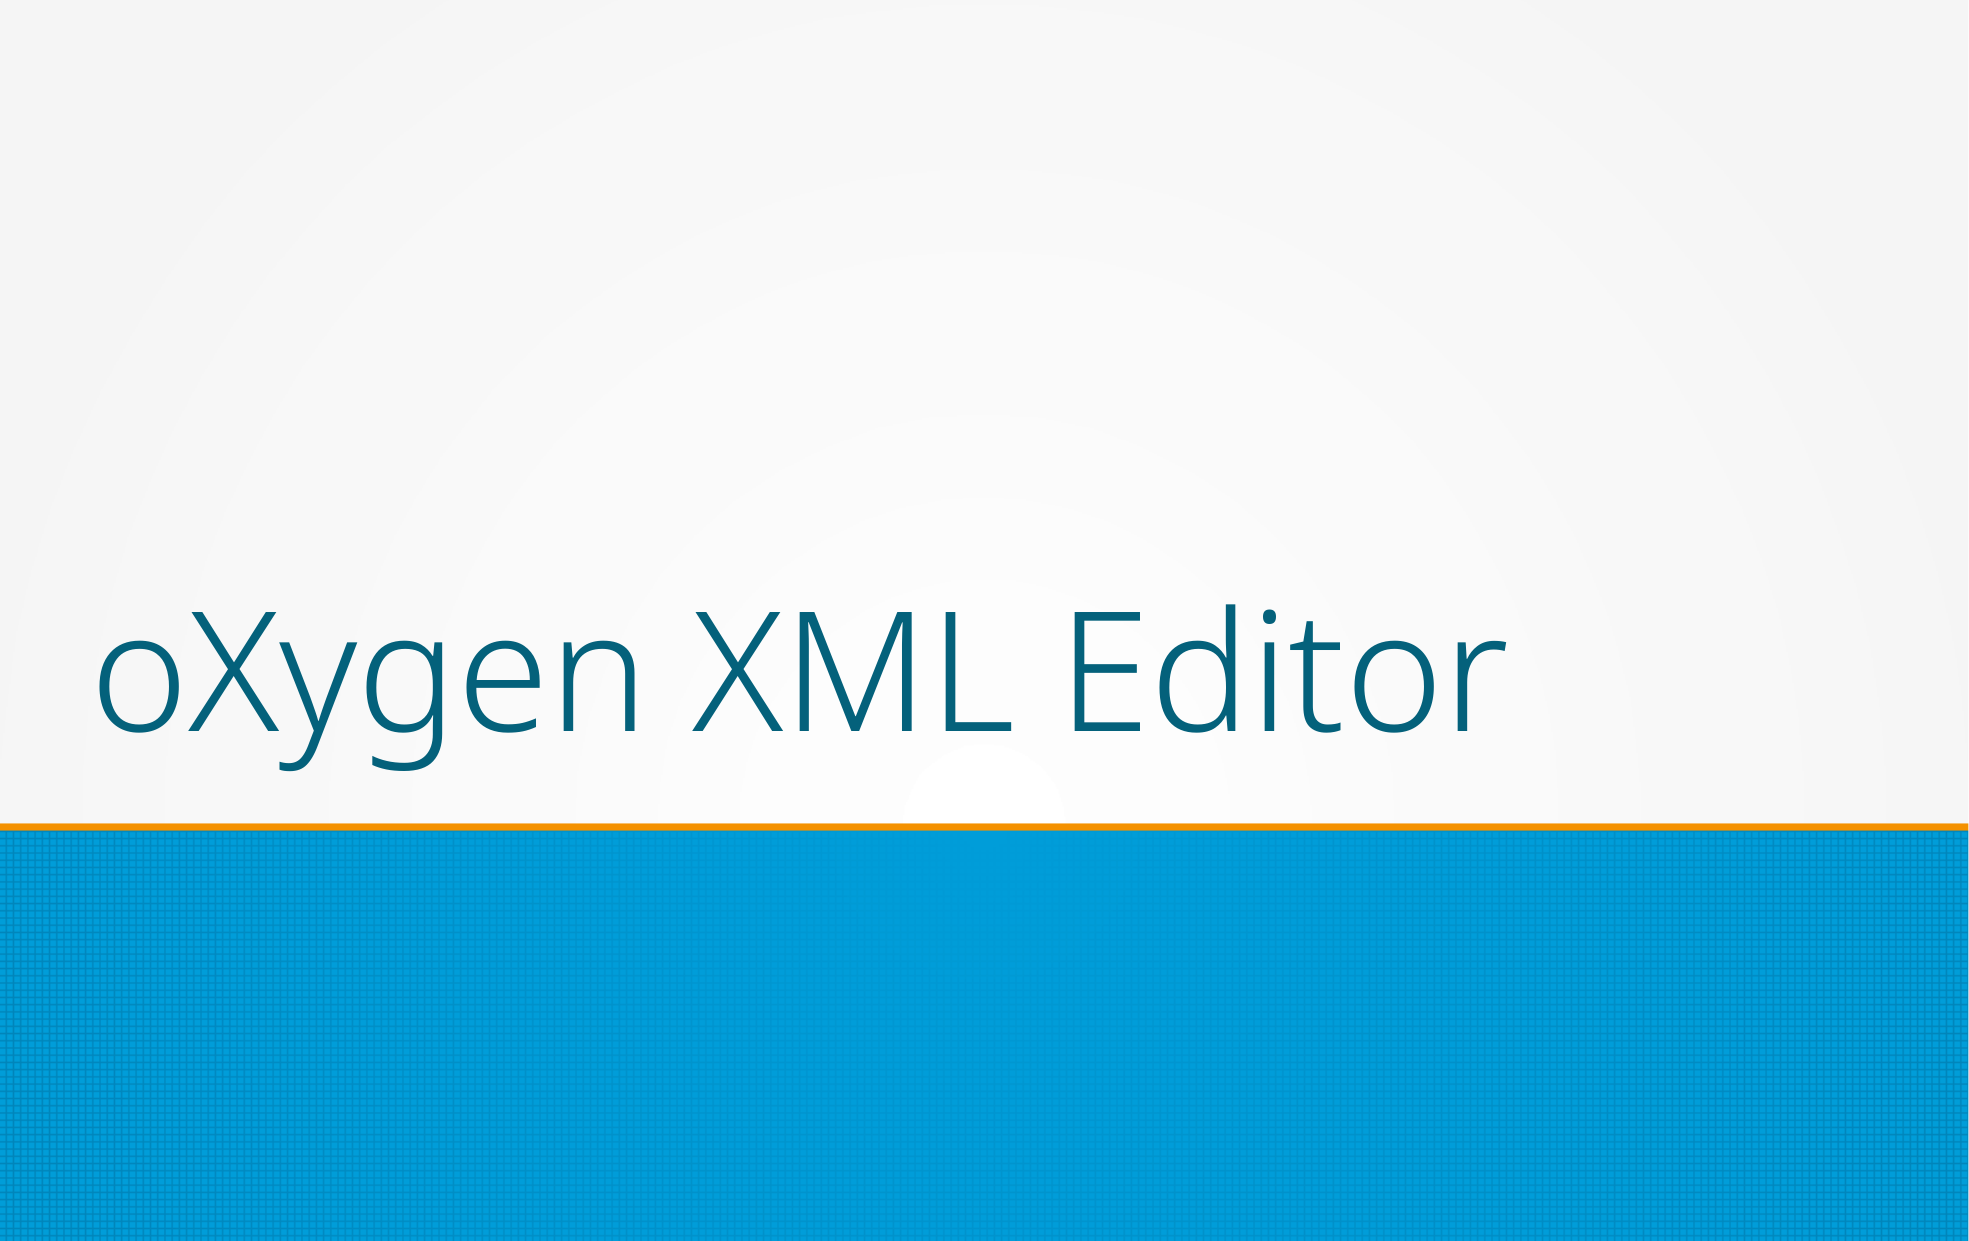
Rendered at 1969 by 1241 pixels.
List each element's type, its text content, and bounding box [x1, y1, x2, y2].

title oXygen XML Editor [90, 49, 1862, 781]
picture [0, 0, 1969, 830]
